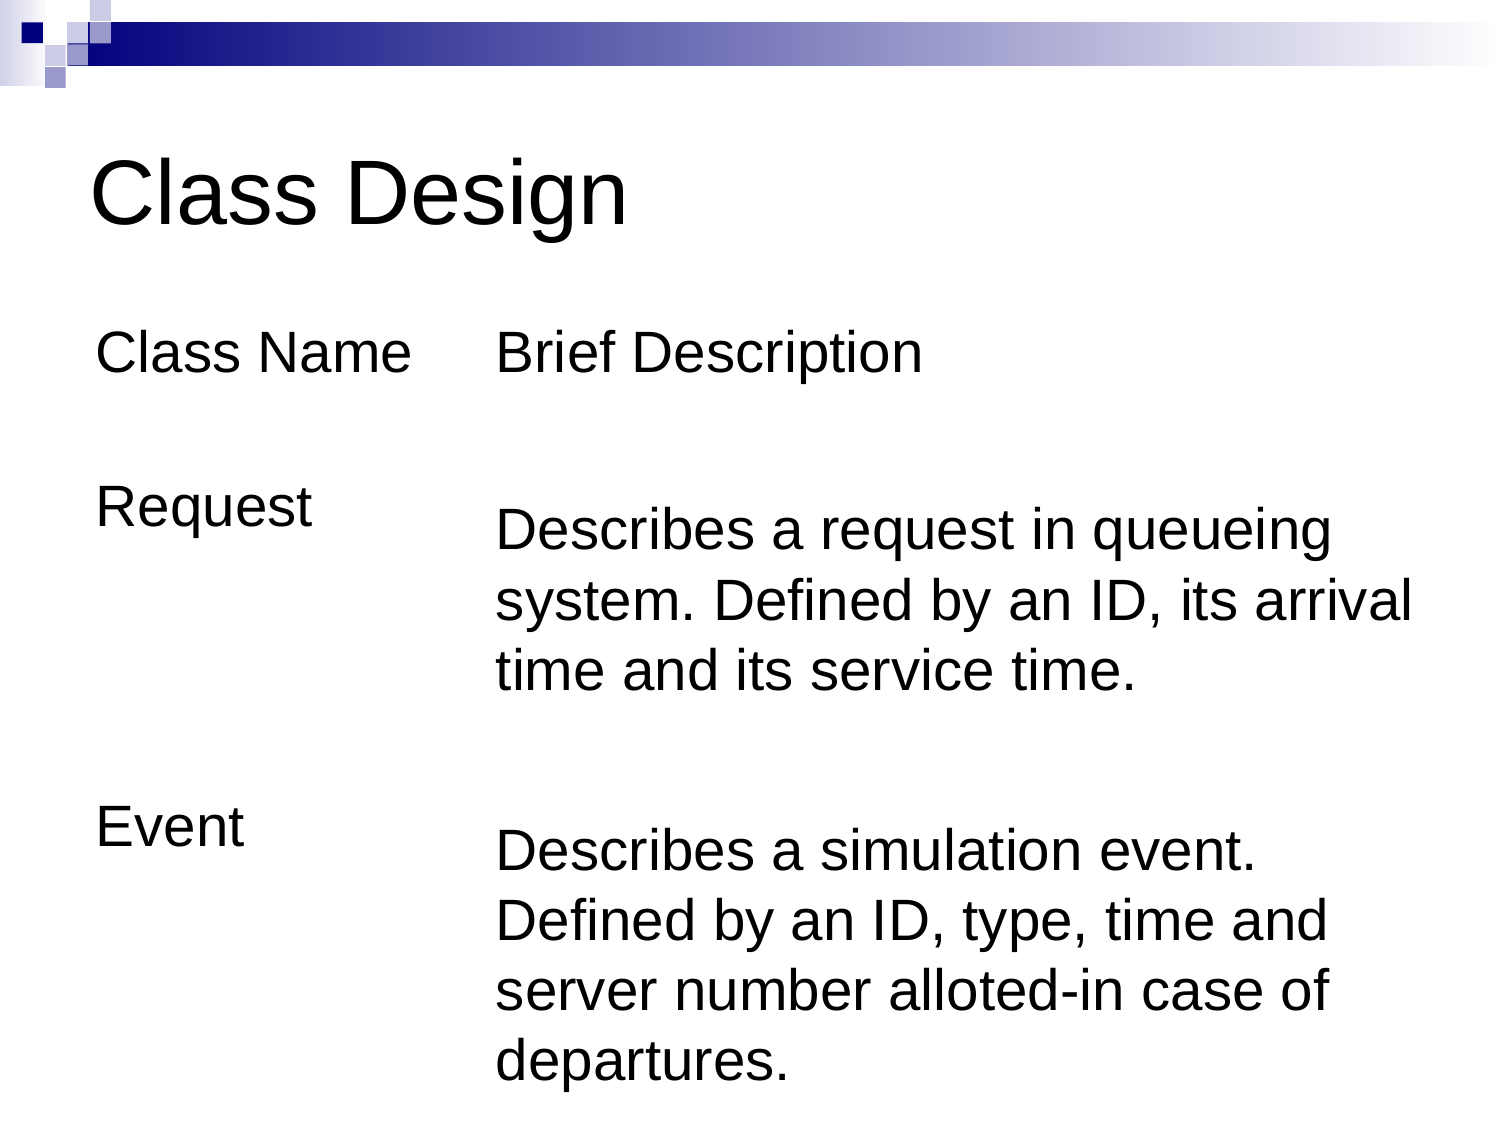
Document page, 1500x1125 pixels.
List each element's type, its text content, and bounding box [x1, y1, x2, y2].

table_header Class Name [81, 236, 481, 389]
table_cell [481, 1099, 1431, 1125]
table_header Brief Description [481, 236, 1431, 389]
table_cell Describes a request in queueing system. Defined by an ID, its arrival time and its service time. [481, 389, 1431, 709]
table_cell Describes a simulation event. Defined by an ID, type, time and server number alloted-in case of departures. [481, 709, 1431, 1099]
title Class Design [75, 75, 1426, 301]
table_cell Request [81, 389, 481, 709]
table_cell [81, 1099, 481, 1125]
table_cell Event [81, 709, 481, 1099]
